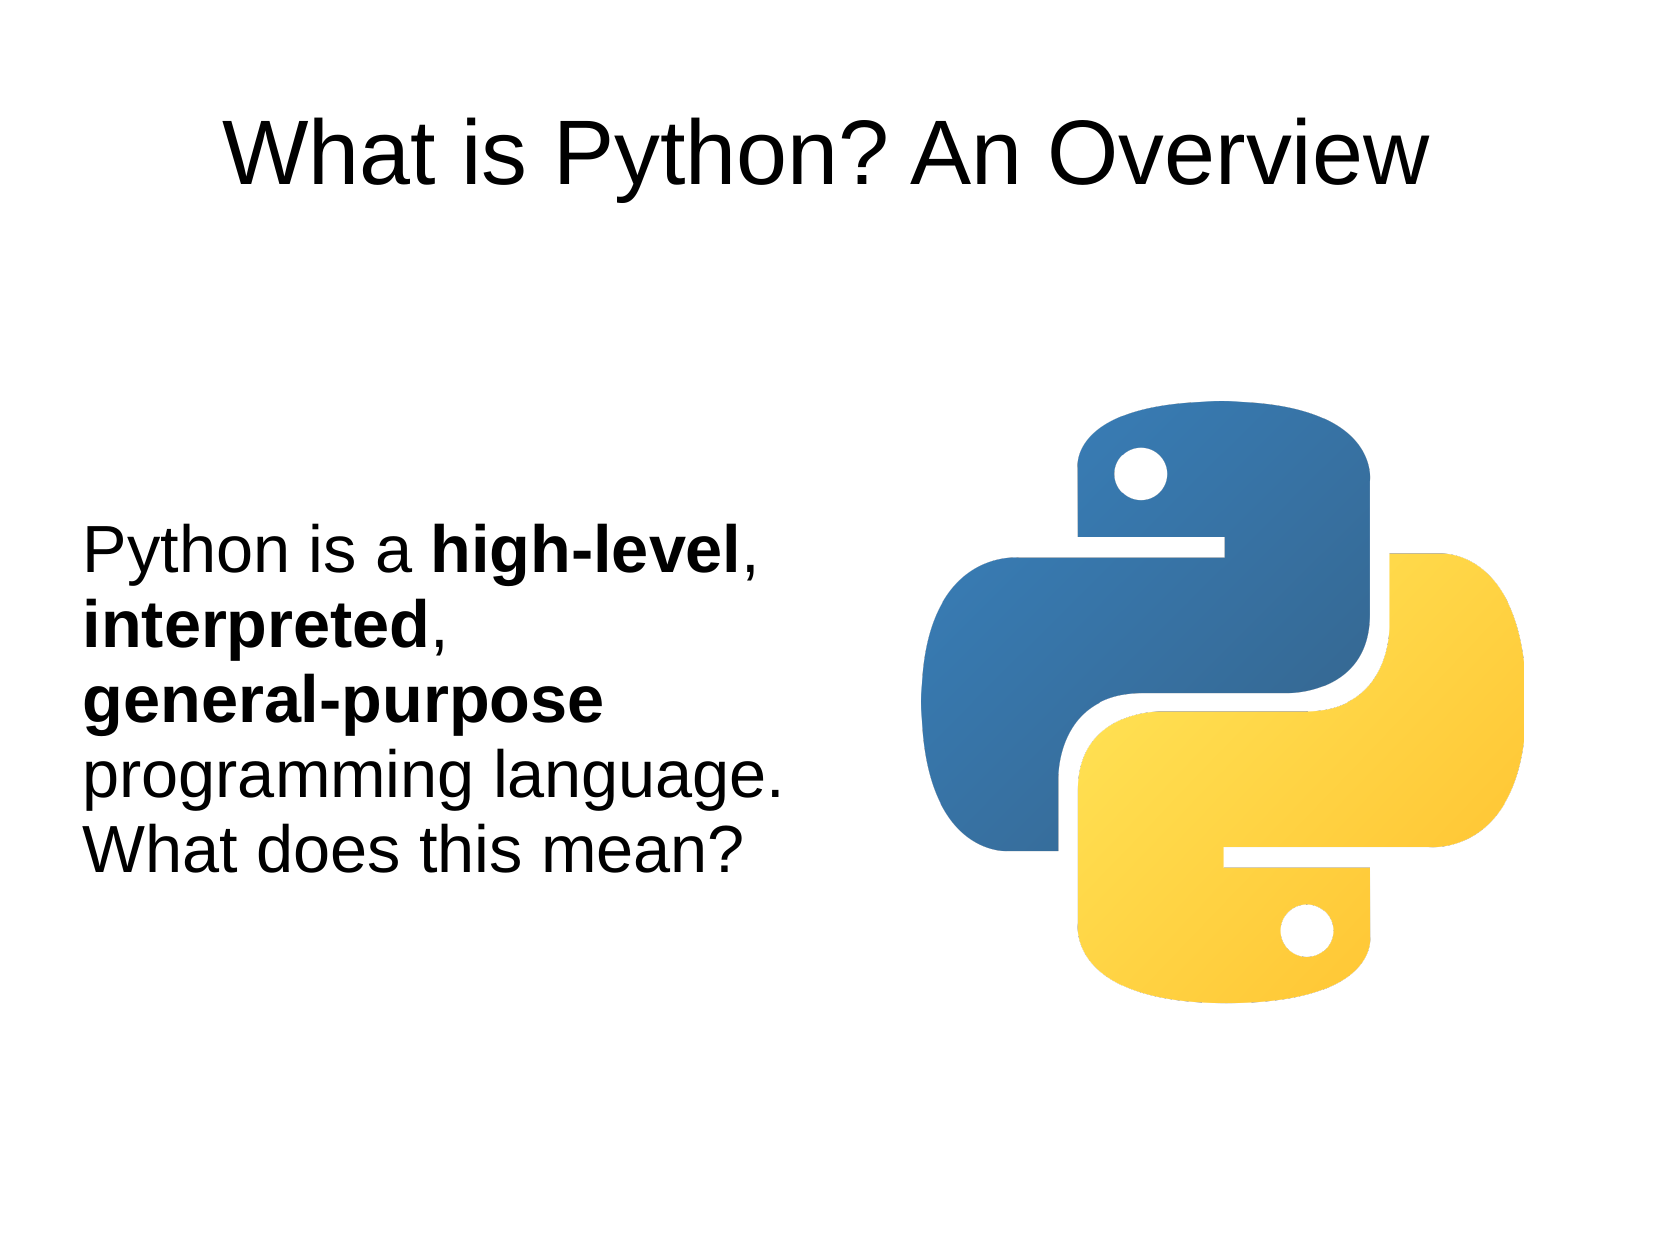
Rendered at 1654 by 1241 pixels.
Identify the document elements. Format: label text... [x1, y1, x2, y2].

title What is Python? An Overview [82, 49, 1571, 257]
picture [921, 401, 1524, 1004]
subtitle Python is a high-level, interpreted, general-purpose programming language. What does this mean? [82, 290, 1571, 1109]
